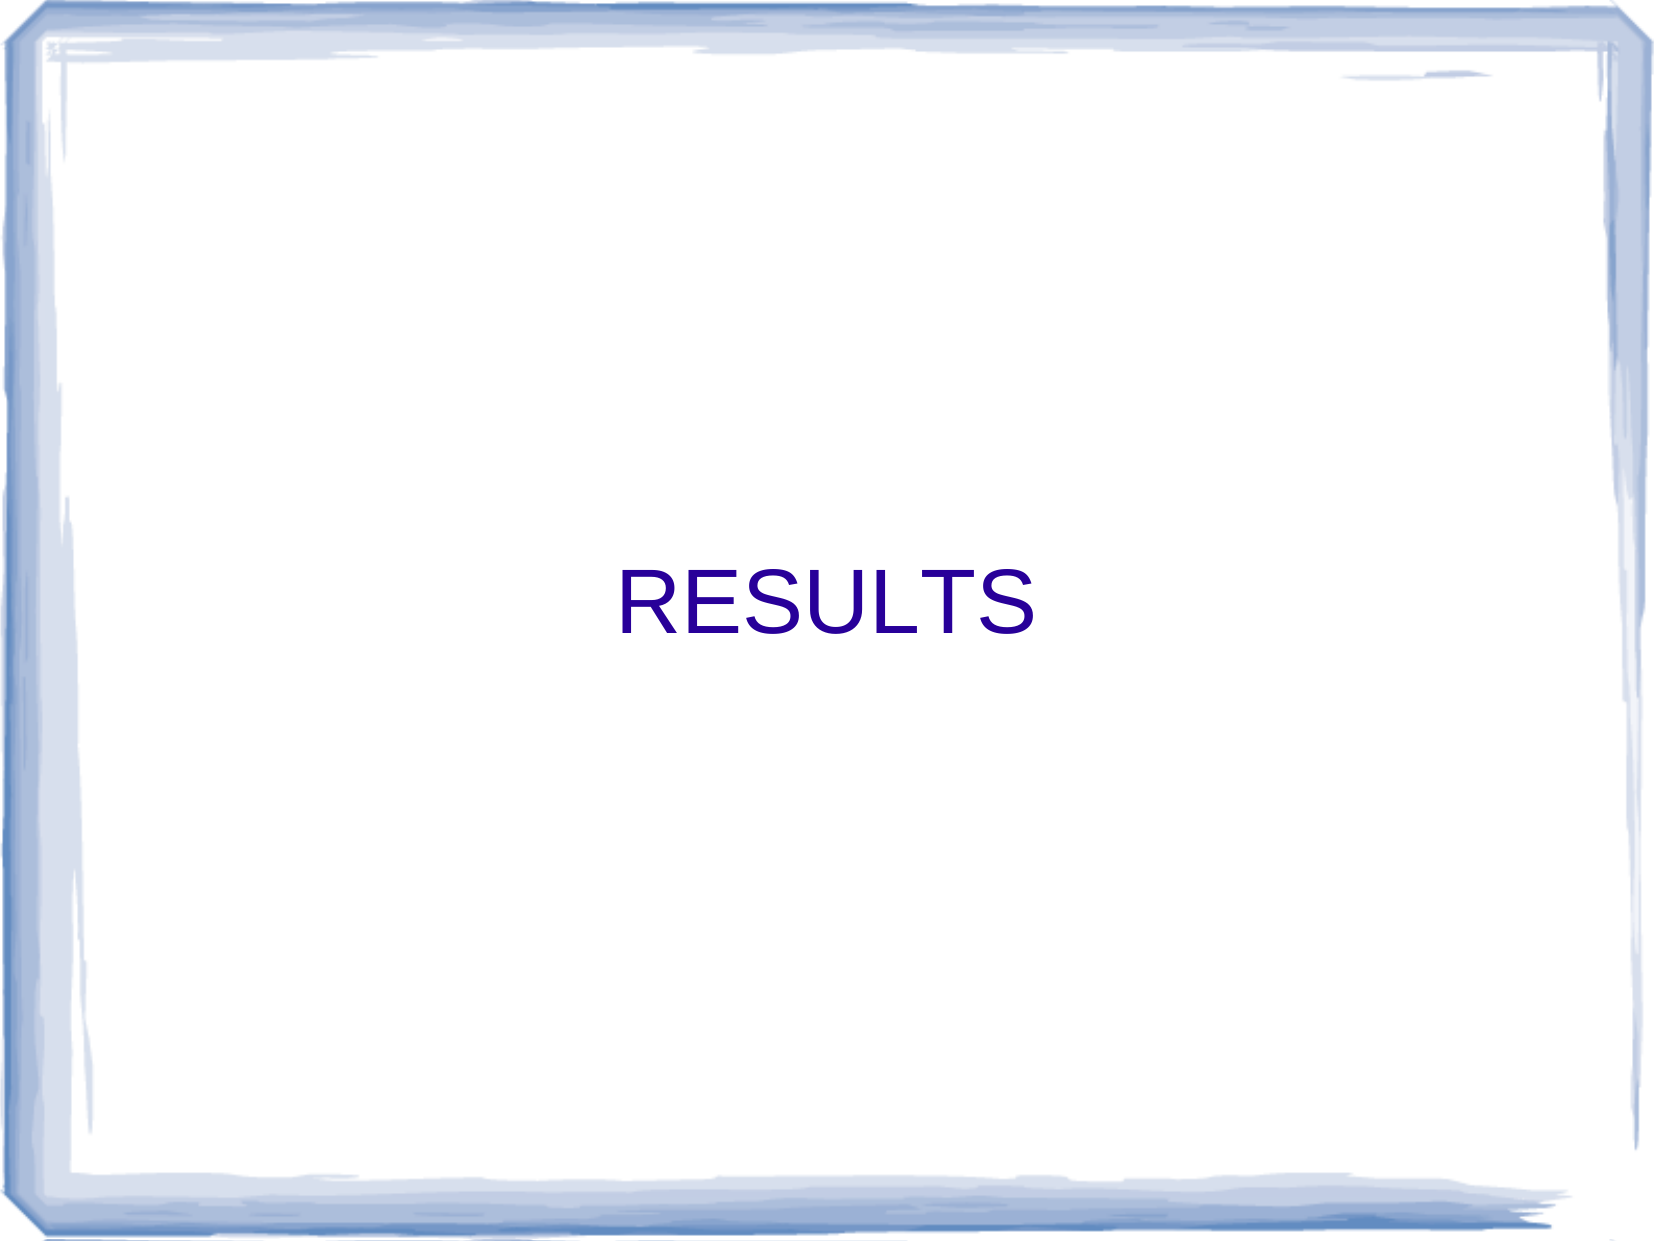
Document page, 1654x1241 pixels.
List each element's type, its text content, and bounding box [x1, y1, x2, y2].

picture [0, 0, 1654, 1241]
title RESULTS [82, 498, 1571, 706]
